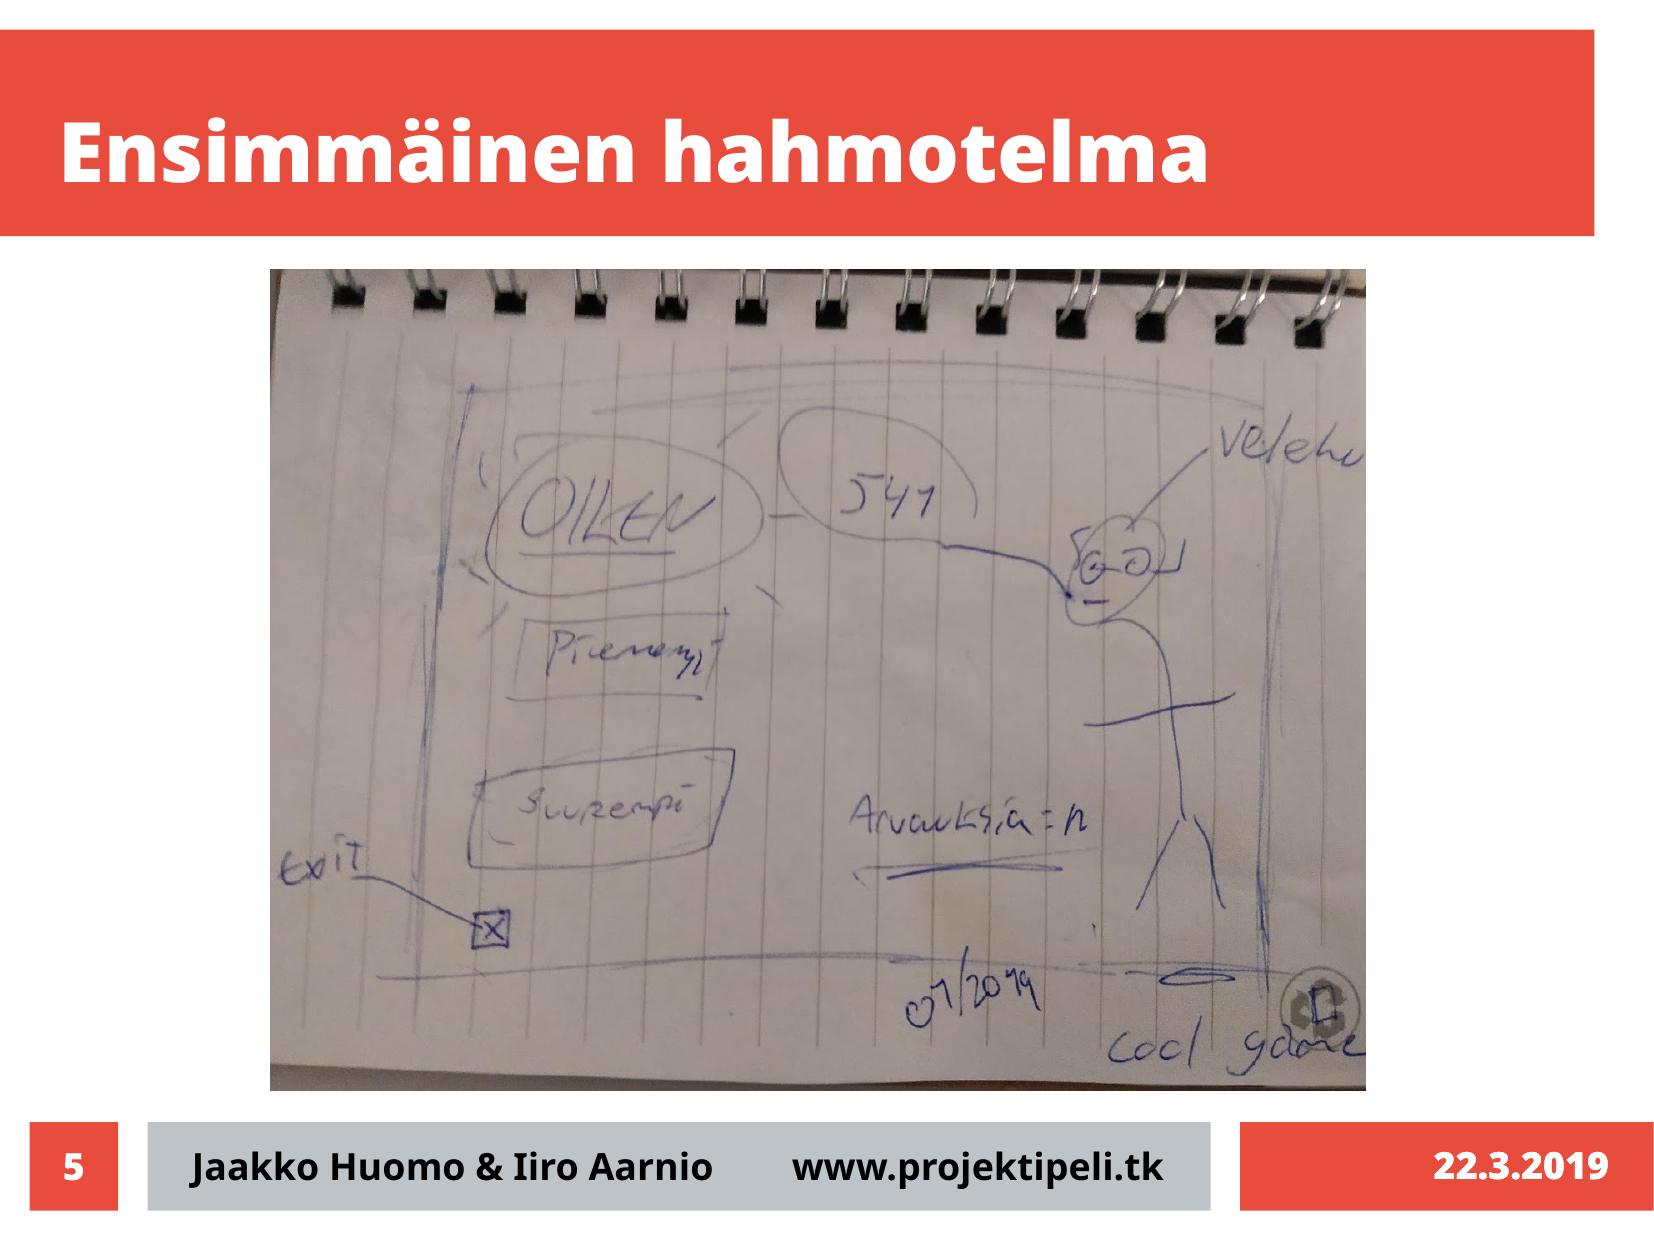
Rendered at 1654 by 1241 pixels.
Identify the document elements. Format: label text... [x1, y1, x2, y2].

picture [270, 269, 1366, 1092]
title Ensimmäinen hahmotelma [59, 59, 1595, 207]
